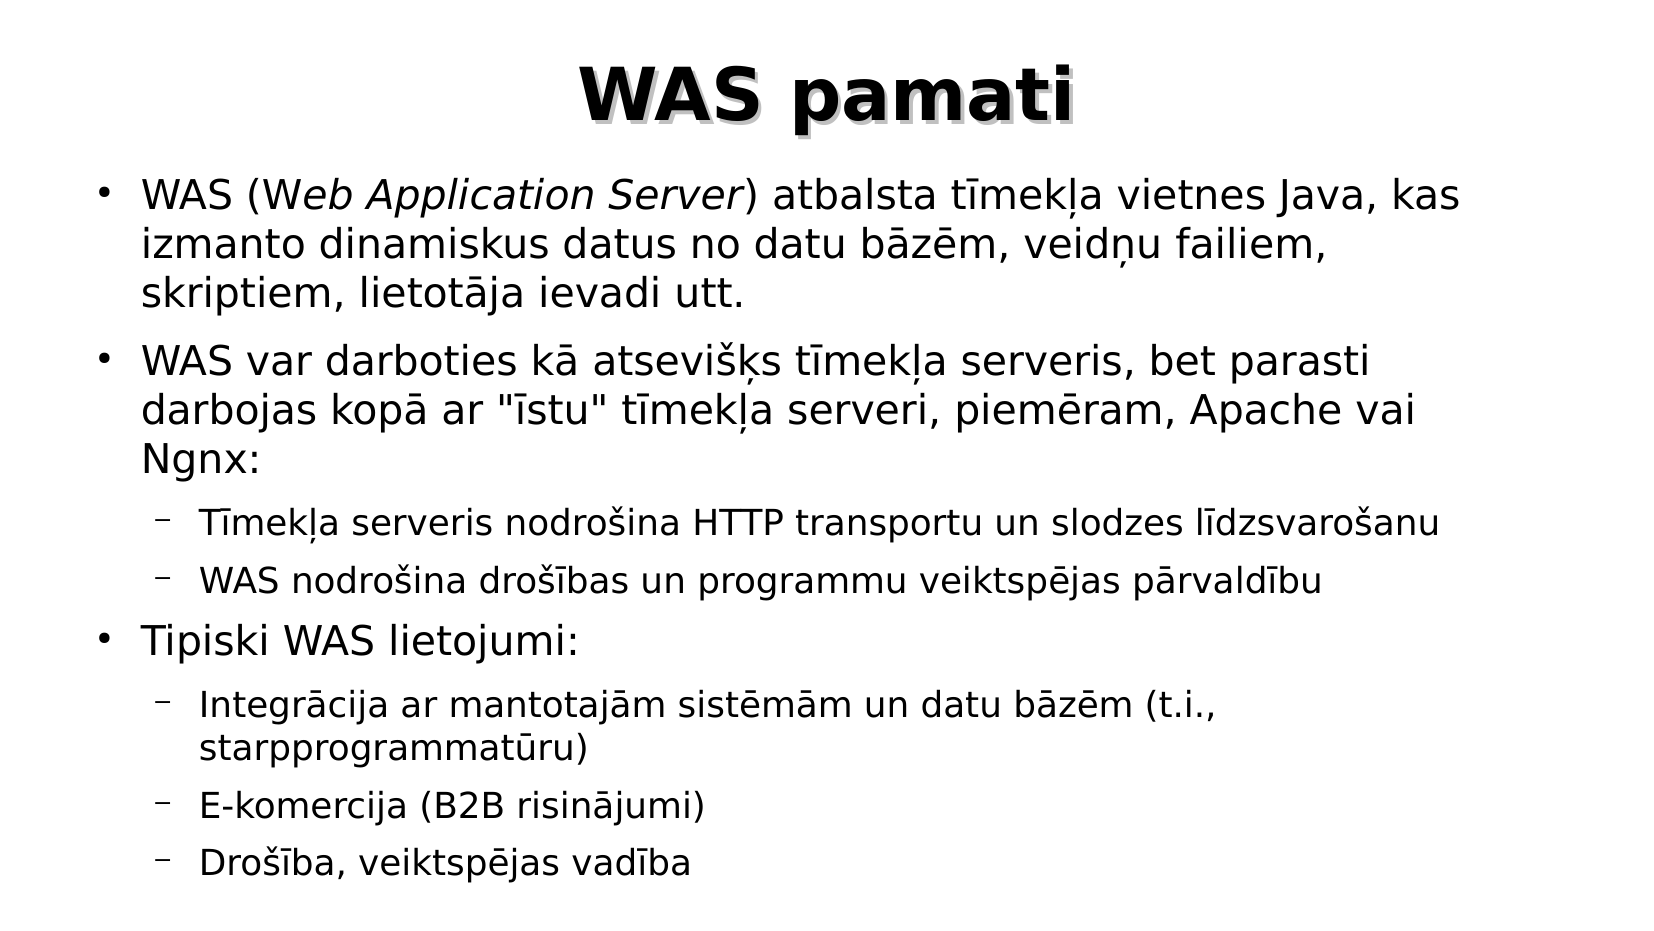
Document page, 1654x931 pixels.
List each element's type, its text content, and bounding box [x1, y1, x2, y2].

list WAS (Web Application Server) atbalsta tīmekļa vietnes Java, kas izmanto dinamiskus datus no datu bāzēm, veidņu failiem, skriptiem, lietotāja ievadi utt. WAS var darboties kā atsevišķs tīmekļa serveris, bet parasti darbojas kopā ar "īstu" tīmekļa serveri, piemēram, Apache vai Ngnx: Tīmekļa serveris nodrošina HTTP transportu un slodzes līdzsvarošanu WAS nodrošina drošības un programmu veiktspējas pārvaldību Tipiski WAS lietojumi: Integrācija ar mantotajām sistēmām un datu bāzēm (t.i., starpprogrammatūru) E-komercija (B2B risinājumi) Drošība, veiktspējas vadība [82, 168, 1538, 889]
title WAS pamati [82, 37, 1571, 147]
